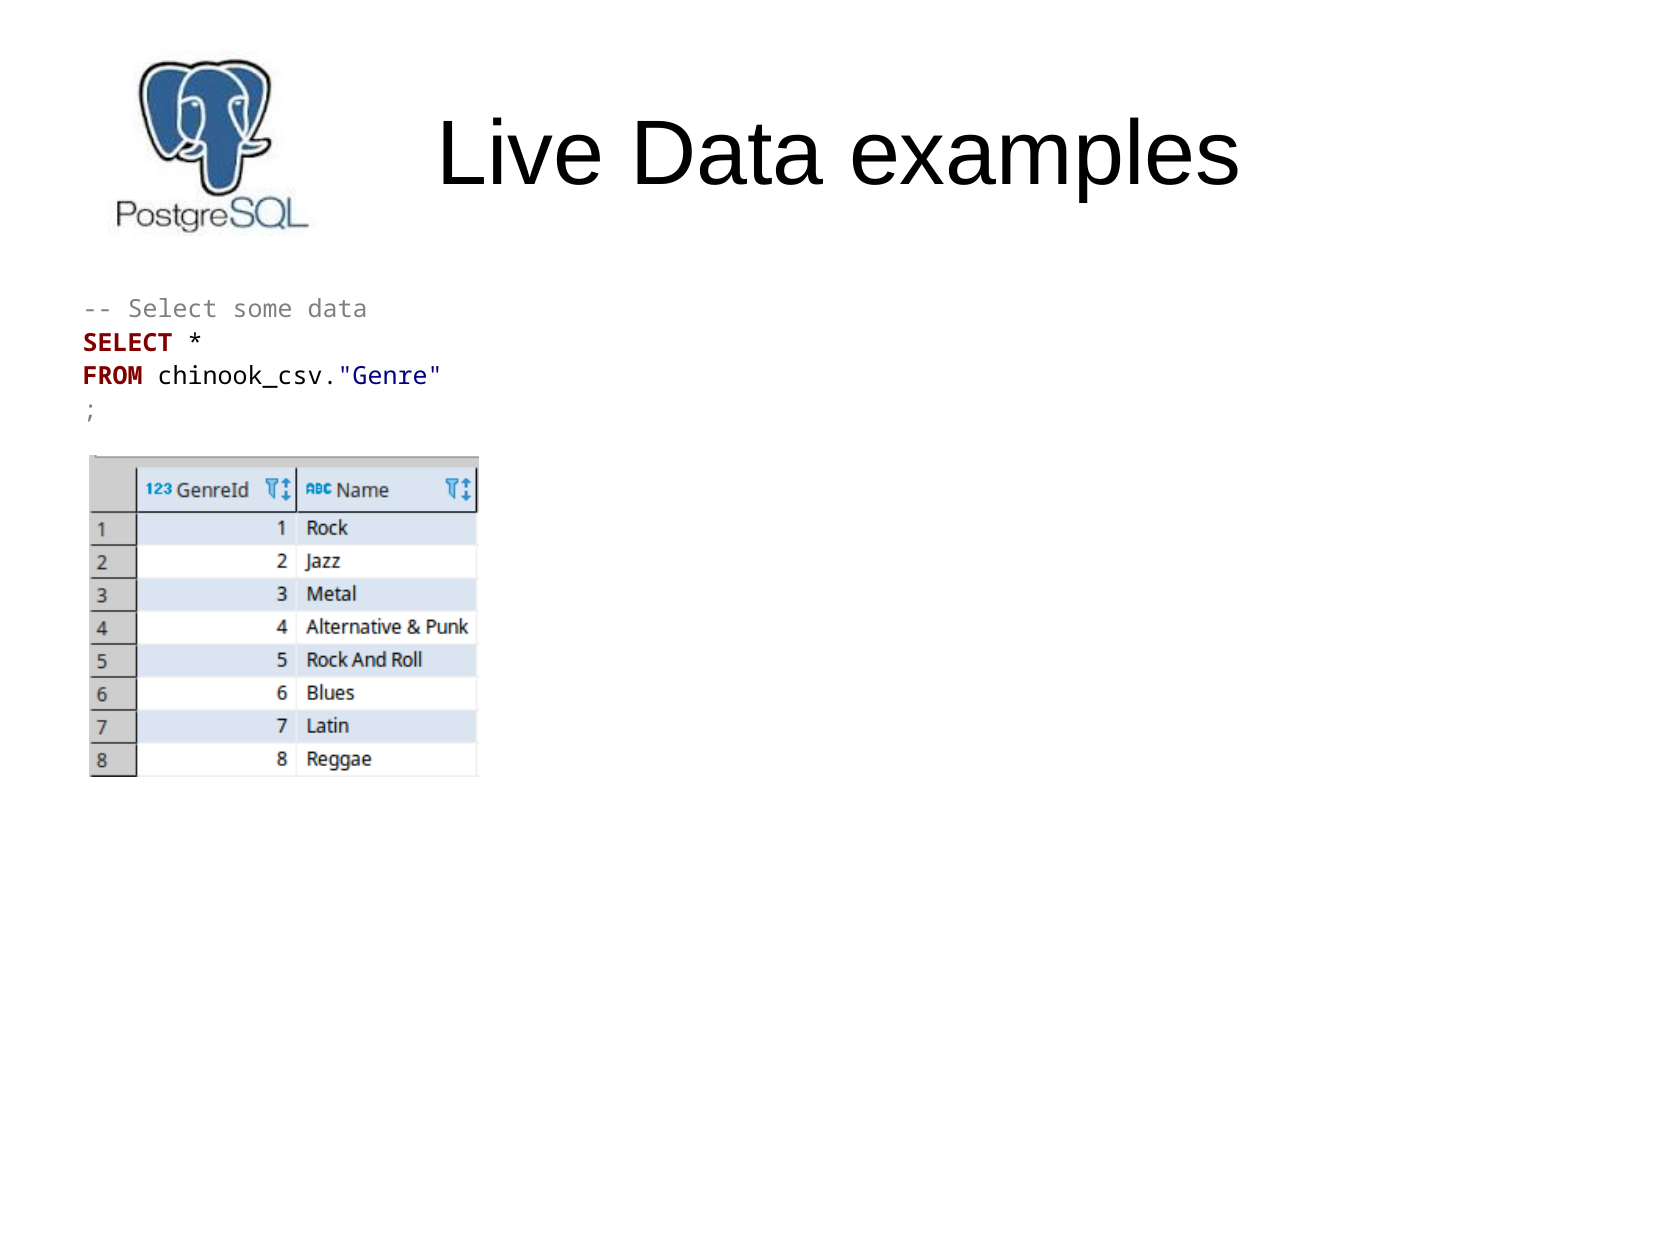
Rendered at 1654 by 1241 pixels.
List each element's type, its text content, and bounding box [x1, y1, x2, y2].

picture [89, 455, 479, 777]
picture [58, 50, 356, 237]
list -- Select some data SELECT * FROM chinook_csv."Genre" ; [82, 290, 1538, 1010]
title Live Data examples [82, 49, 1571, 257]
